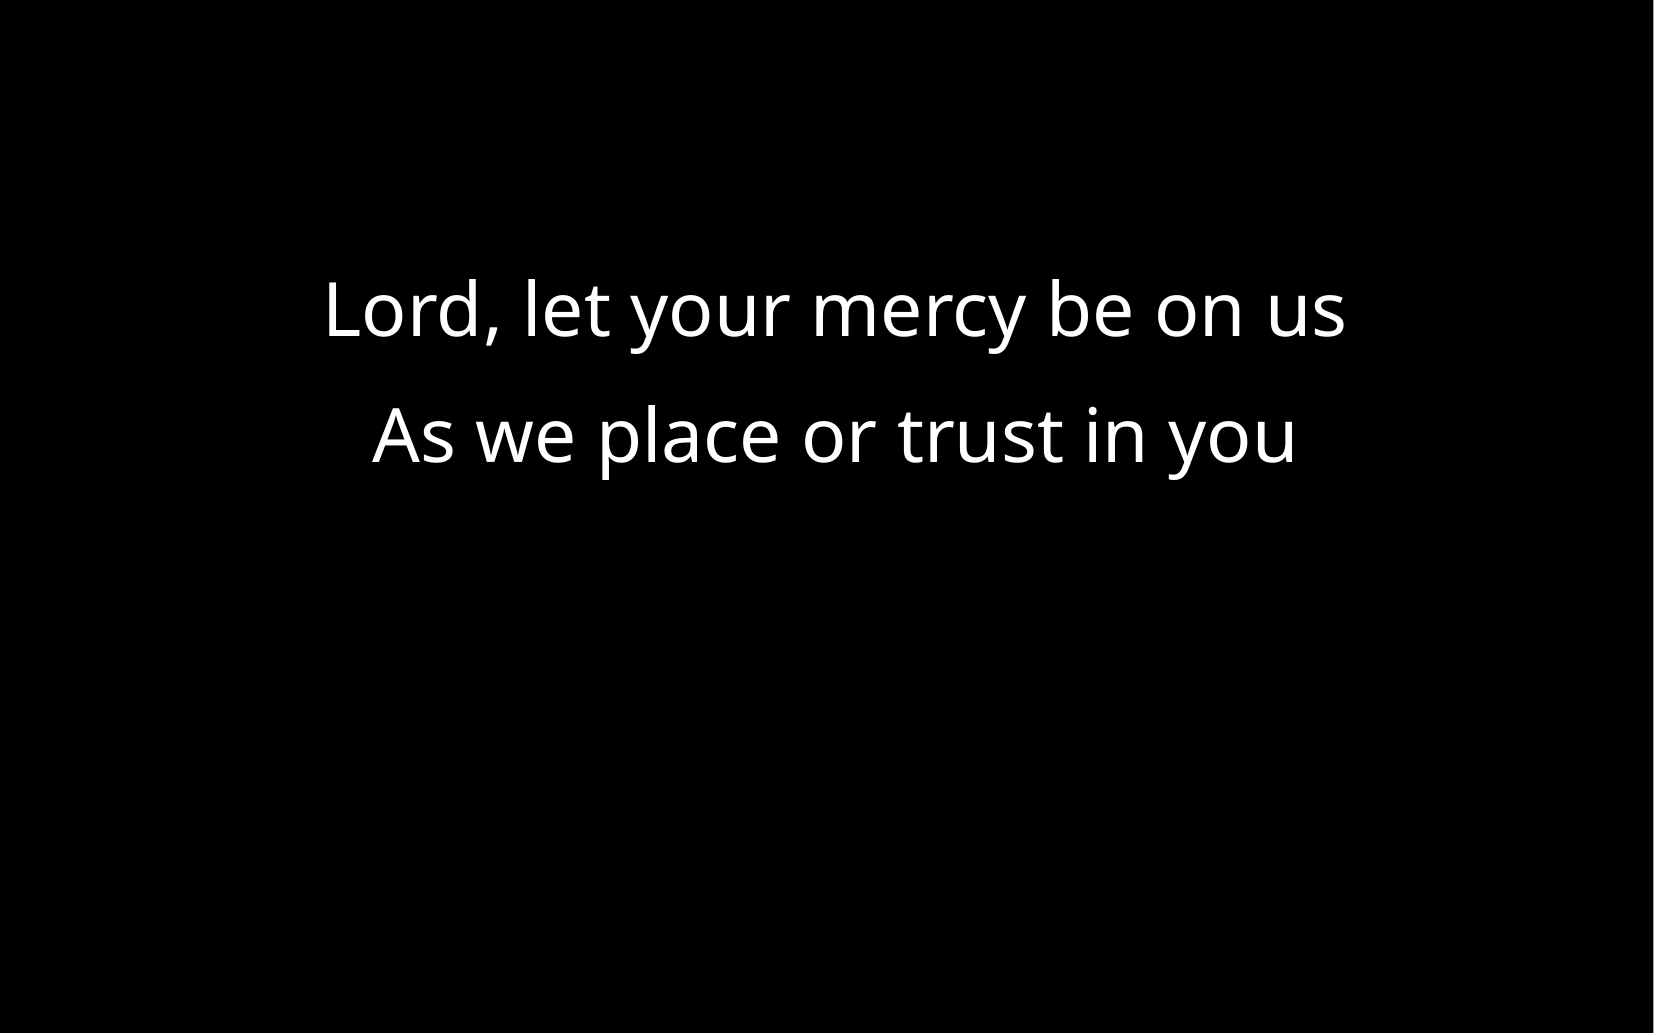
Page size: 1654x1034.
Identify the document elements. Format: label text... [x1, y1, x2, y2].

list Lord, let your mercy be on us As we place or trust in you [0, 255, 1654, 1034]
